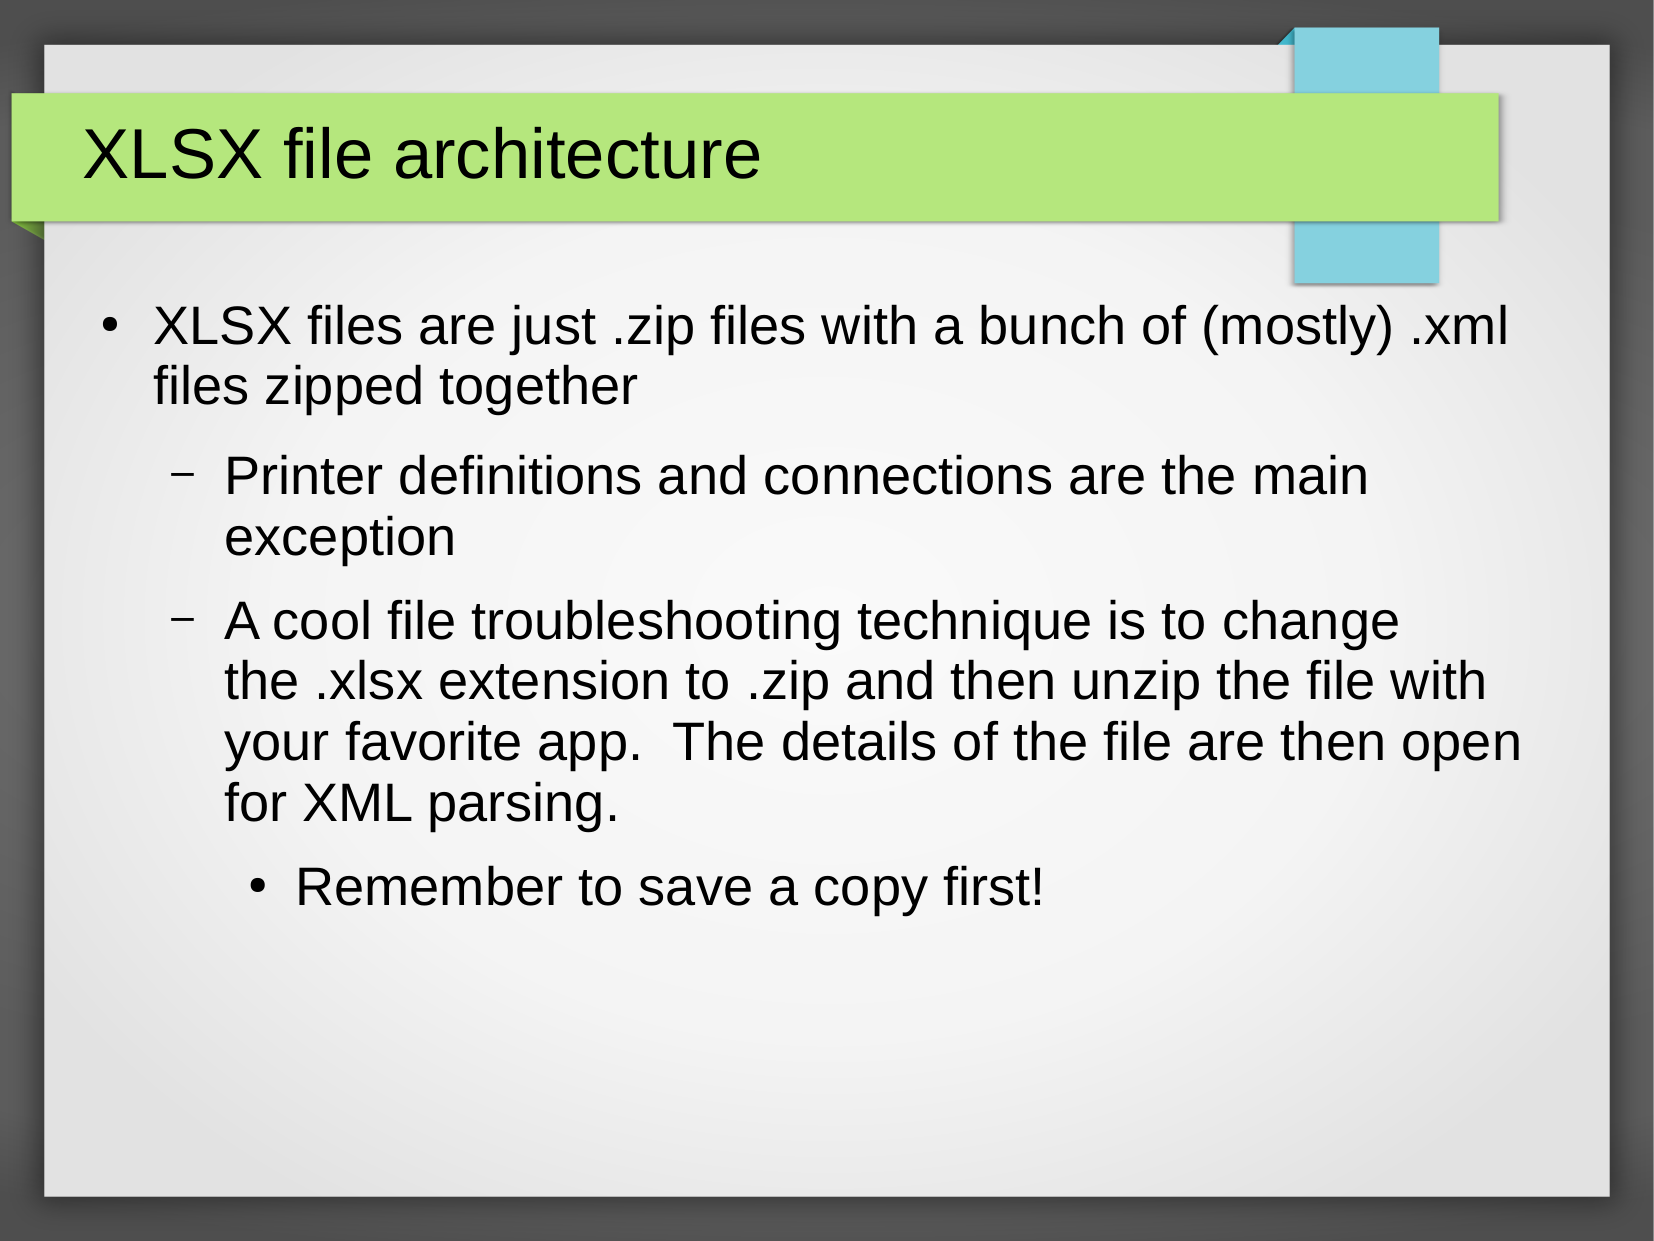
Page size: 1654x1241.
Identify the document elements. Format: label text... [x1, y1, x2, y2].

list XLSX files are just .zip files with a bunch of (mostly) .xml files zipped together Printer definitions and connections are the main exception A cool file troubleshooting technique is to change the .xlsx extension to .zip and then unzip the file with your favorite app. The details of the file are then open for XML parsing. Remember to save a copy first! [82, 295, 1571, 1015]
title XLSX file architecture [82, 94, 1264, 213]
picture [0, 0, 1654, 1241]
